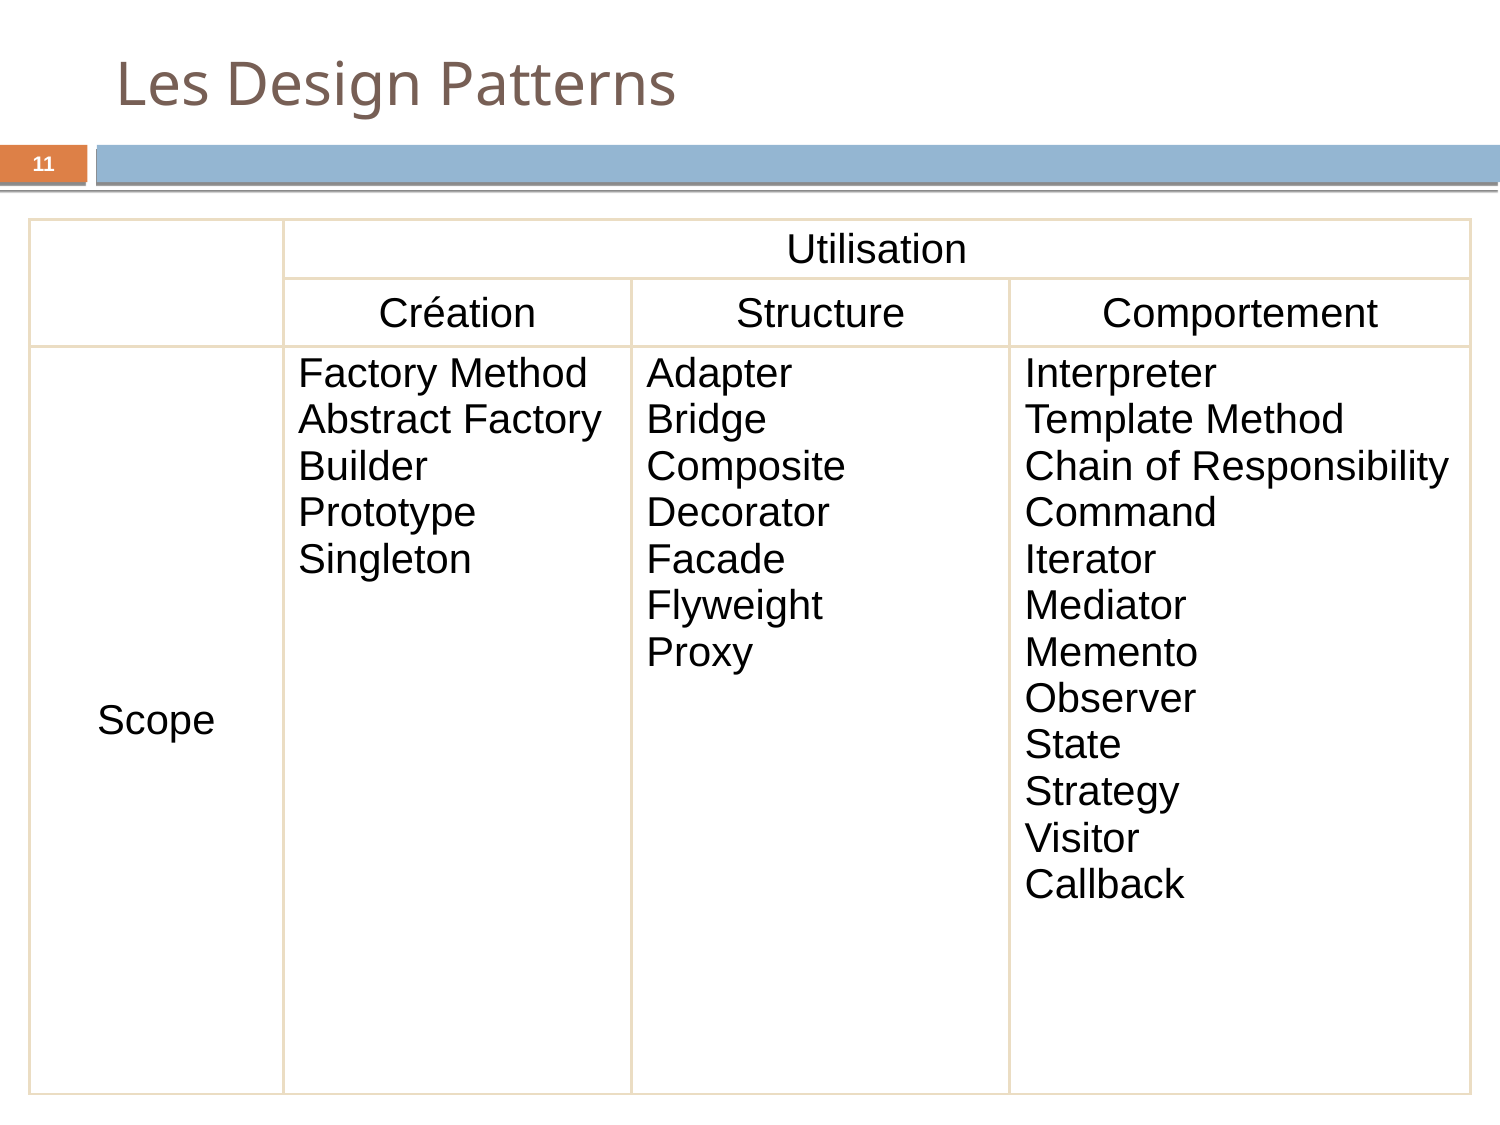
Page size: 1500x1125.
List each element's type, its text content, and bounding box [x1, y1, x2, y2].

table_cell Factory Method Abstract Factory Builder Prototype Singleton [285, 348, 630, 1093]
table_cell Adapter Bridge Composite Decorator Facade Flyweight Proxy [633, 348, 1008, 1093]
table_header Utilisation [285, 221, 1469, 277]
table_cell Interpreter Template Method Chain of Responsibility Command Iterator Mediator Memento Observer State Strategy Visitor Callback [1011, 348, 1469, 1093]
slide_number <numéro> [0, 143, 88, 184]
table_cell Structure [633, 280, 1008, 345]
title Les Design Patterns [100, 37, 1438, 126]
table_cell Scope [31, 348, 282, 1093]
table_header [31, 221, 282, 345]
table_cell Création [285, 280, 630, 345]
table_cell Comportement [1011, 280, 1469, 345]
